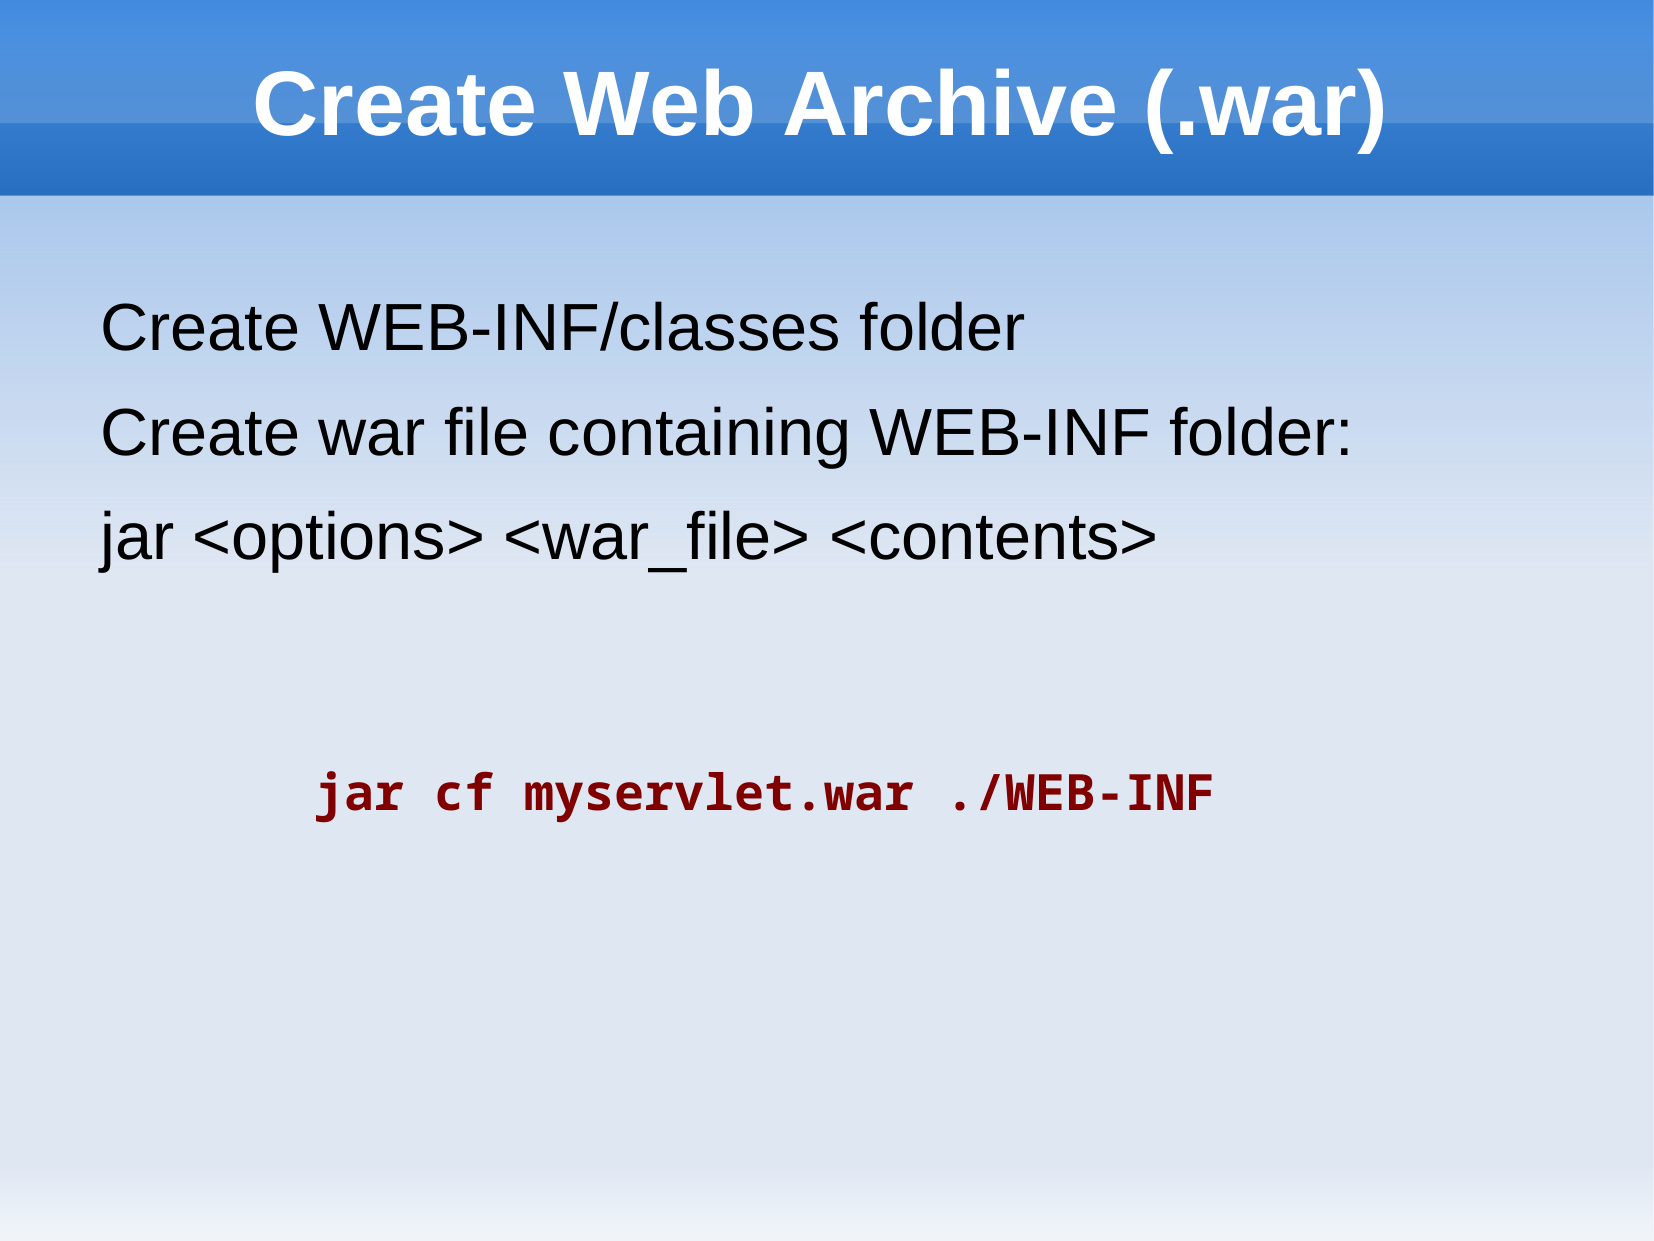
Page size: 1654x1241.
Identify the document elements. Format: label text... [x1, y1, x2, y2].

text_box jar cf myservlet.war ./WEB-INF [300, 750, 1230, 825]
title Create Web Archive (.war) [76, 0, 1565, 208]
picture [0, 0, 1654, 1241]
list Create WEB-INF/classes folder Create war file containing WEB-INF folder: jar <options> <war_file> <contents> [82, 290, 1571, 638]
